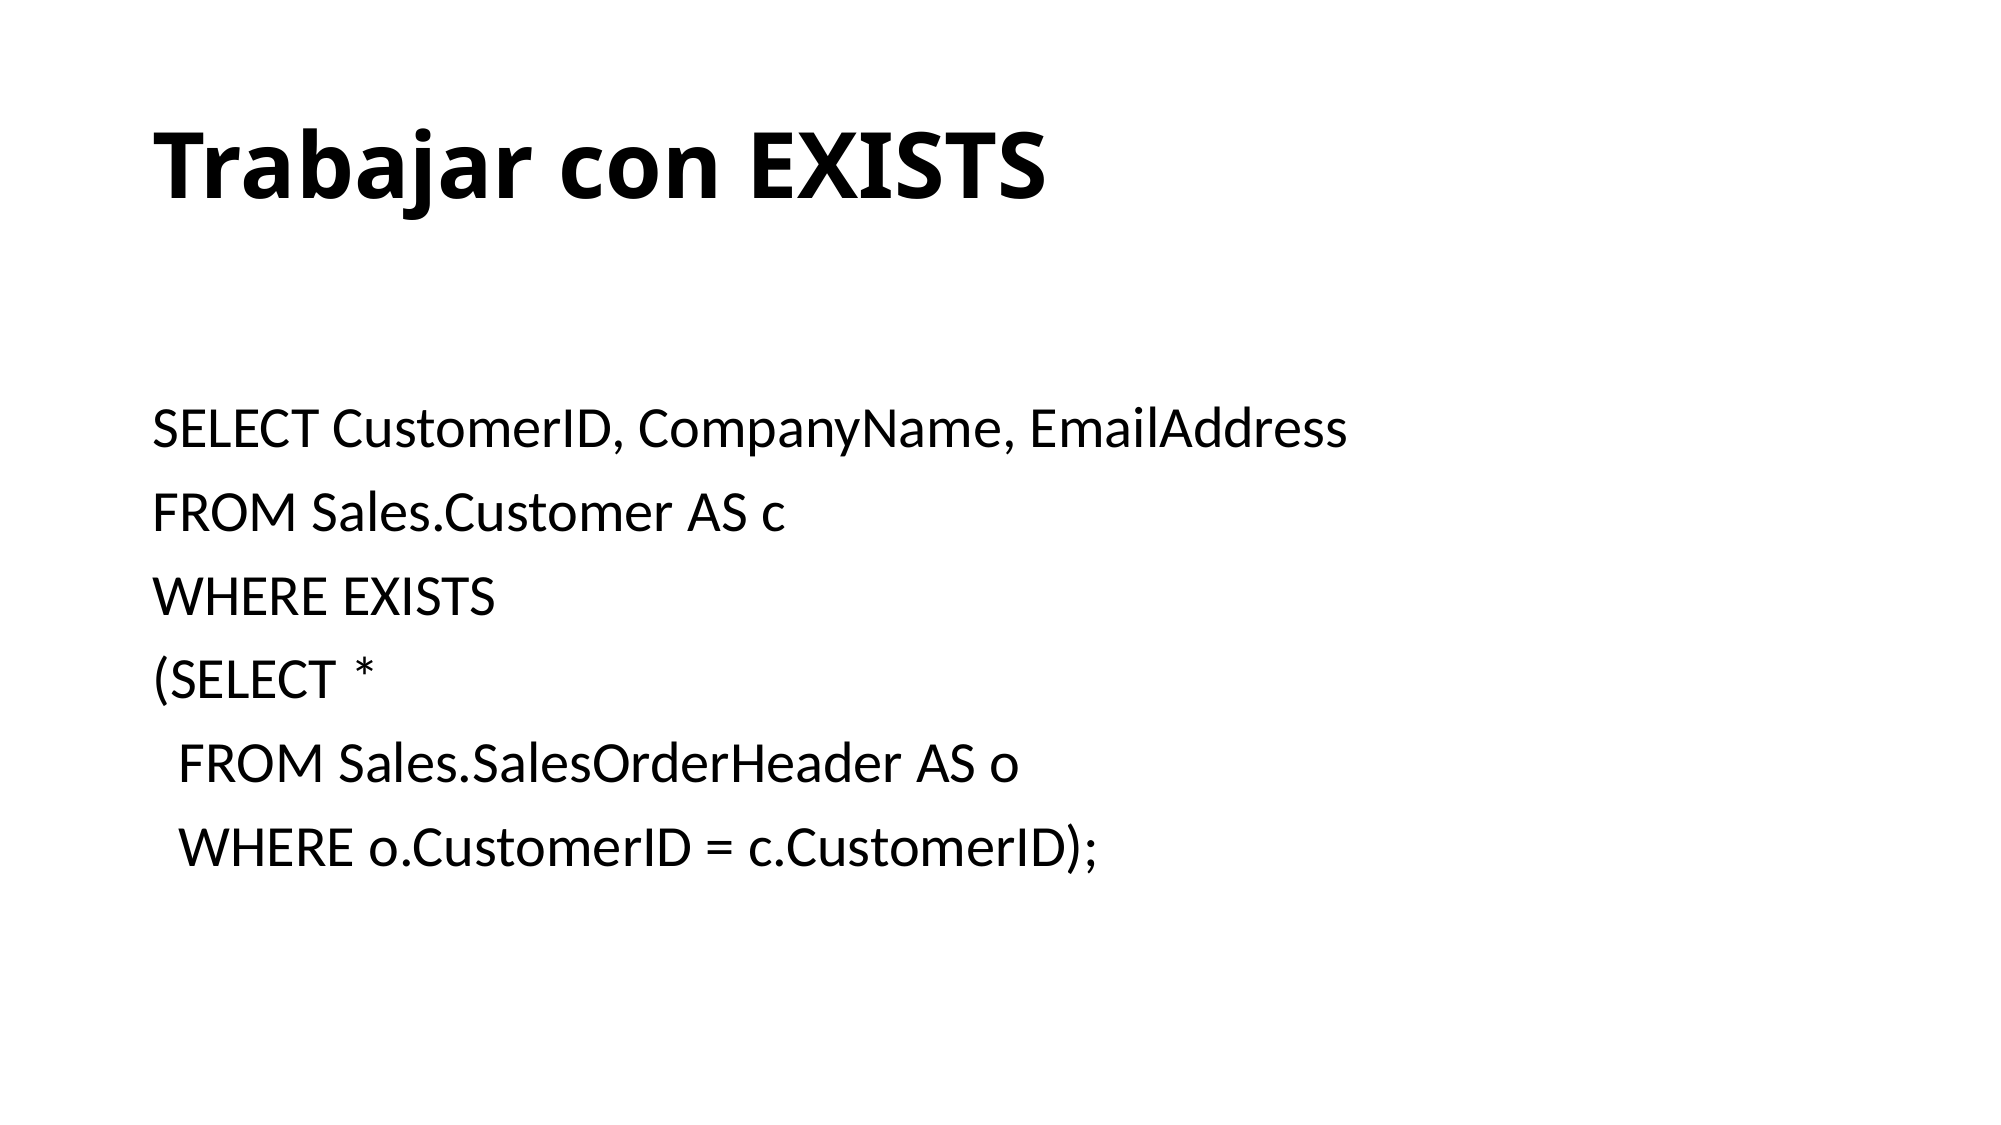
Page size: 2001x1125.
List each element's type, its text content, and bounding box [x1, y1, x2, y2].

title Trabajar con EXISTS [137, 59, 1863, 278]
list SELECT CustomerID, CompanyName, EmailAddress FROM Sales.Customer AS c WHERE EXISTS (SELECT * FROM Sales.SalesOrderHeader AS o WHERE o.CustomerID = c.CustomerID); [137, 299, 1863, 1014]
